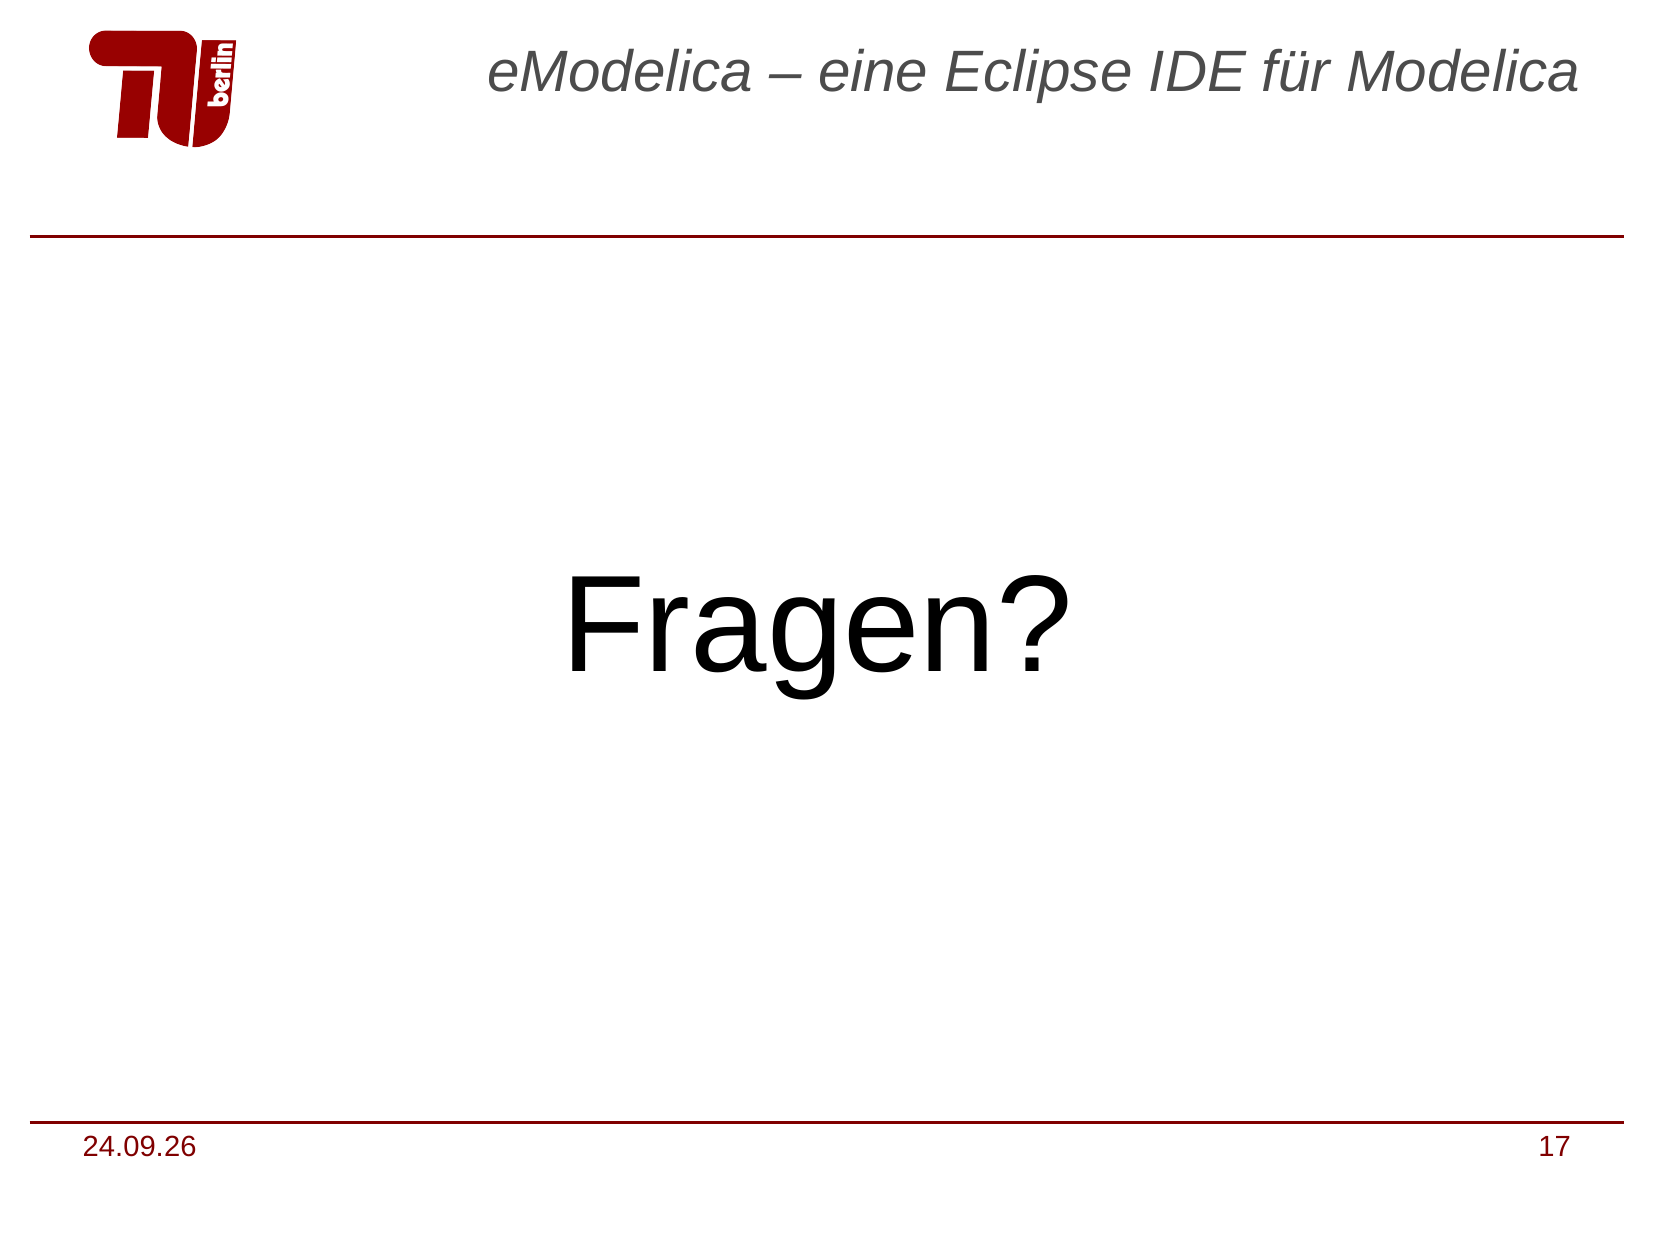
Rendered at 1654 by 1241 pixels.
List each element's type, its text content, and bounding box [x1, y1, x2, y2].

text_box Fragen? [546, 540, 1123, 709]
picture [88, 29, 237, 148]
